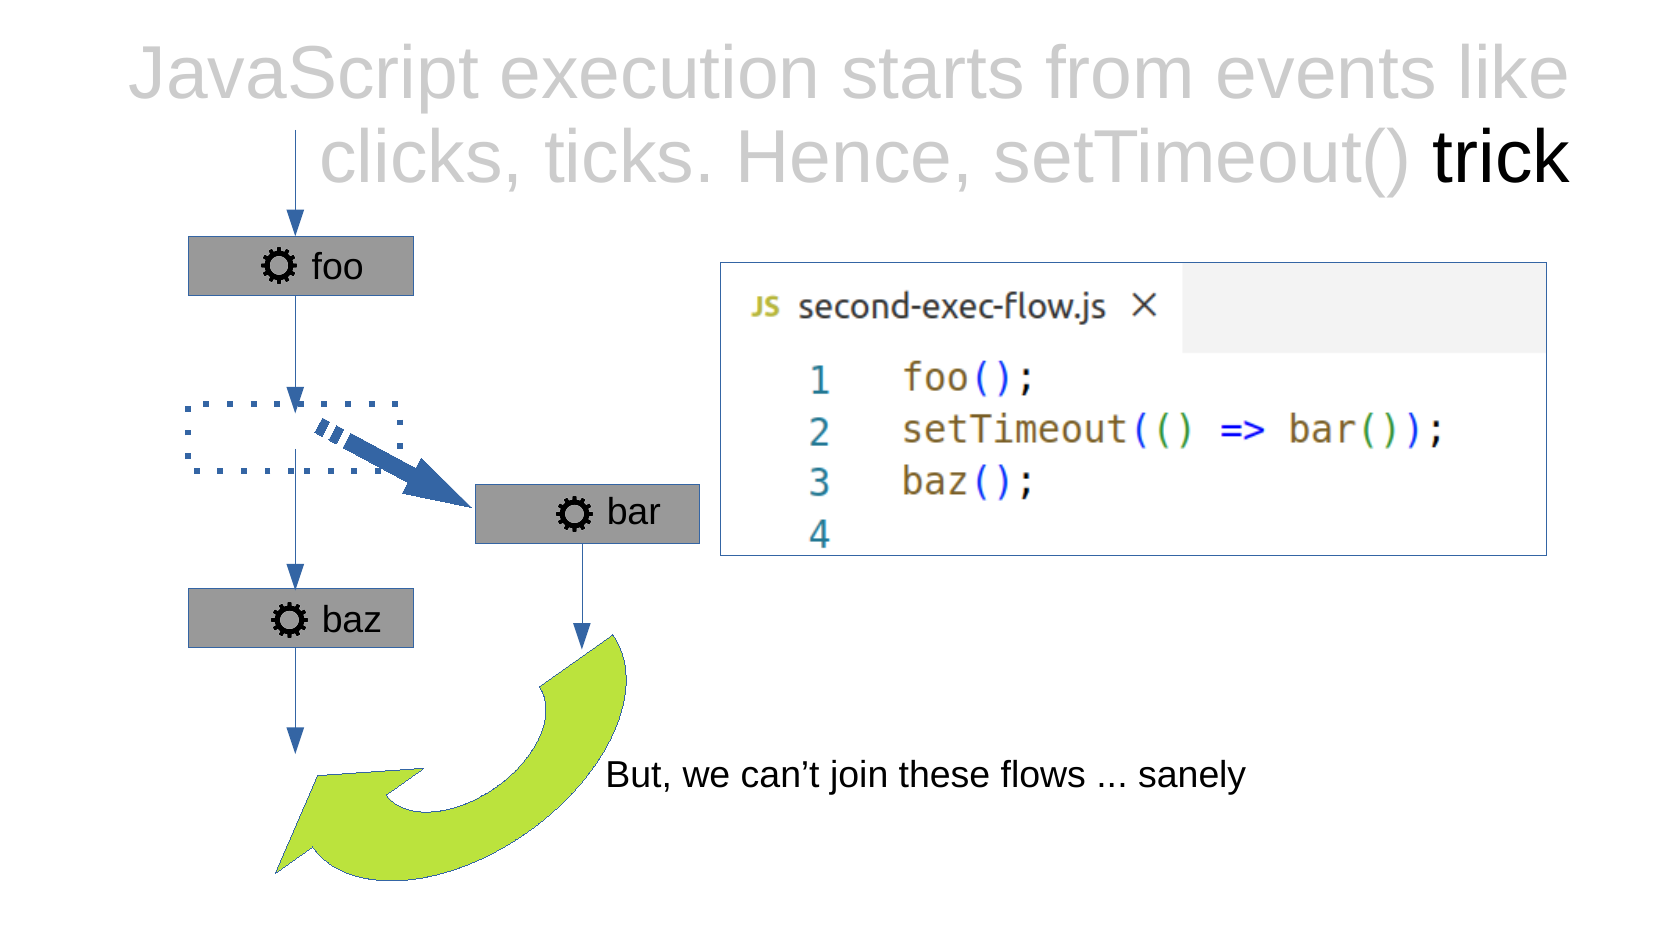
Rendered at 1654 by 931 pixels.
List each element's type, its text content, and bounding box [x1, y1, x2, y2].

text_box [188, 236, 414, 296]
picture [271, 602, 308, 638]
text_box [328, 425, 344, 444]
text_box [475, 484, 700, 544]
text_box [275, 634, 627, 881]
text_box foo [296, 238, 414, 296]
picture [720, 262, 1547, 556]
title JavaScript execution starts from events like clicks, ticks. Hence, setTimeout() trick [82, 30, 1571, 199]
text_box baz [307, 590, 424, 648]
text_box [106, 30, 1571, 119]
text_box [188, 588, 414, 648]
text_box [343, 433, 472, 508]
text_box [307, 125, 1418, 213]
text_box But, we can’t join these flows ... sanely [590, 746, 1288, 804]
text_box bar [592, 482, 709, 540]
picture [556, 496, 592, 532]
text_box [314, 418, 330, 437]
picture [261, 247, 296, 284]
